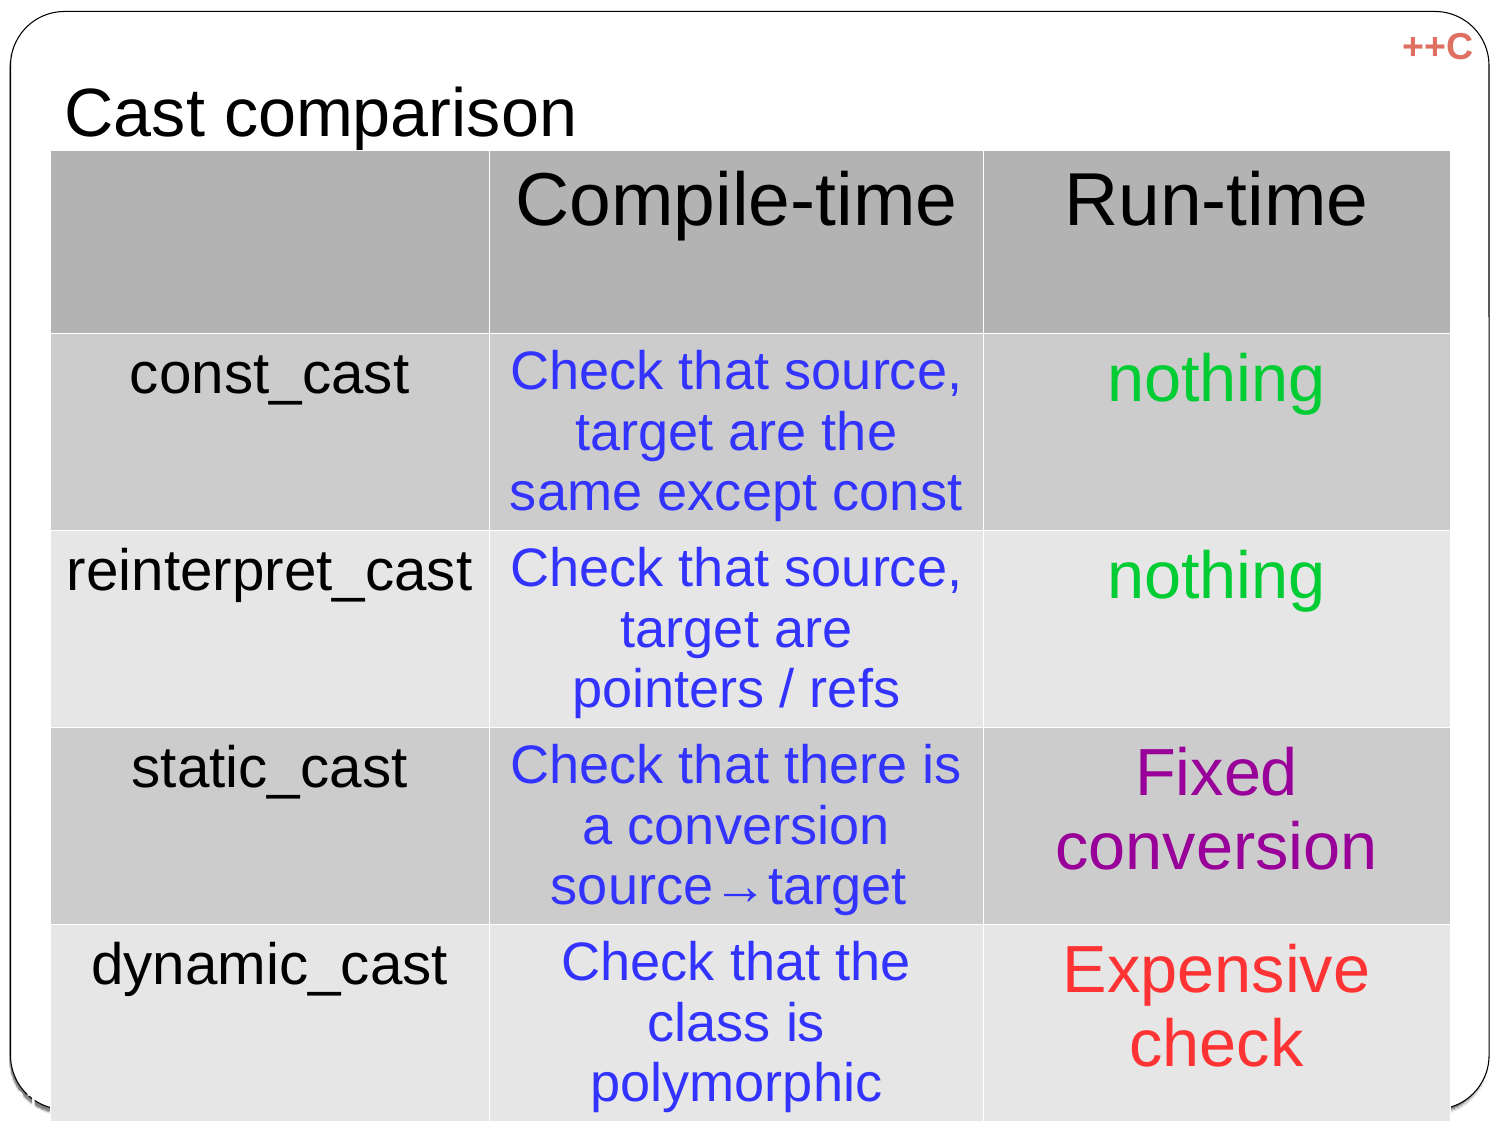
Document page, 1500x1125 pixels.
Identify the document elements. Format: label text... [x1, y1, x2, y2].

table_cell Check that there is a conversion source→target [490, 728, 983, 924]
table_header Compile-time [490, 151, 983, 333]
table_cell Check that source, target are pointers / refs [490, 531, 983, 727]
table_cell dynamic_cast [51, 925, 489, 1121]
table_cell const_cast [51, 334, 489, 530]
table_cell nothing [984, 334, 1450, 530]
table_cell Expensive check [984, 925, 1450, 1121]
table_cell Check that source, target are the same except const [490, 334, 983, 530]
table_cell reinterpret_cast [51, 531, 489, 727]
table_cell static_cast [51, 728, 489, 924]
slide_number <number> [0, 1074, 50, 1125]
title Cast comparison [50, 60, 1450, 150]
table_header [51, 151, 489, 333]
table_cell Fixed conversion [984, 728, 1450, 924]
table_header Run-time [984, 151, 1450, 333]
table_cell Check that the class is polymorphic [490, 925, 983, 1121]
table_cell nothing [984, 531, 1450, 727]
